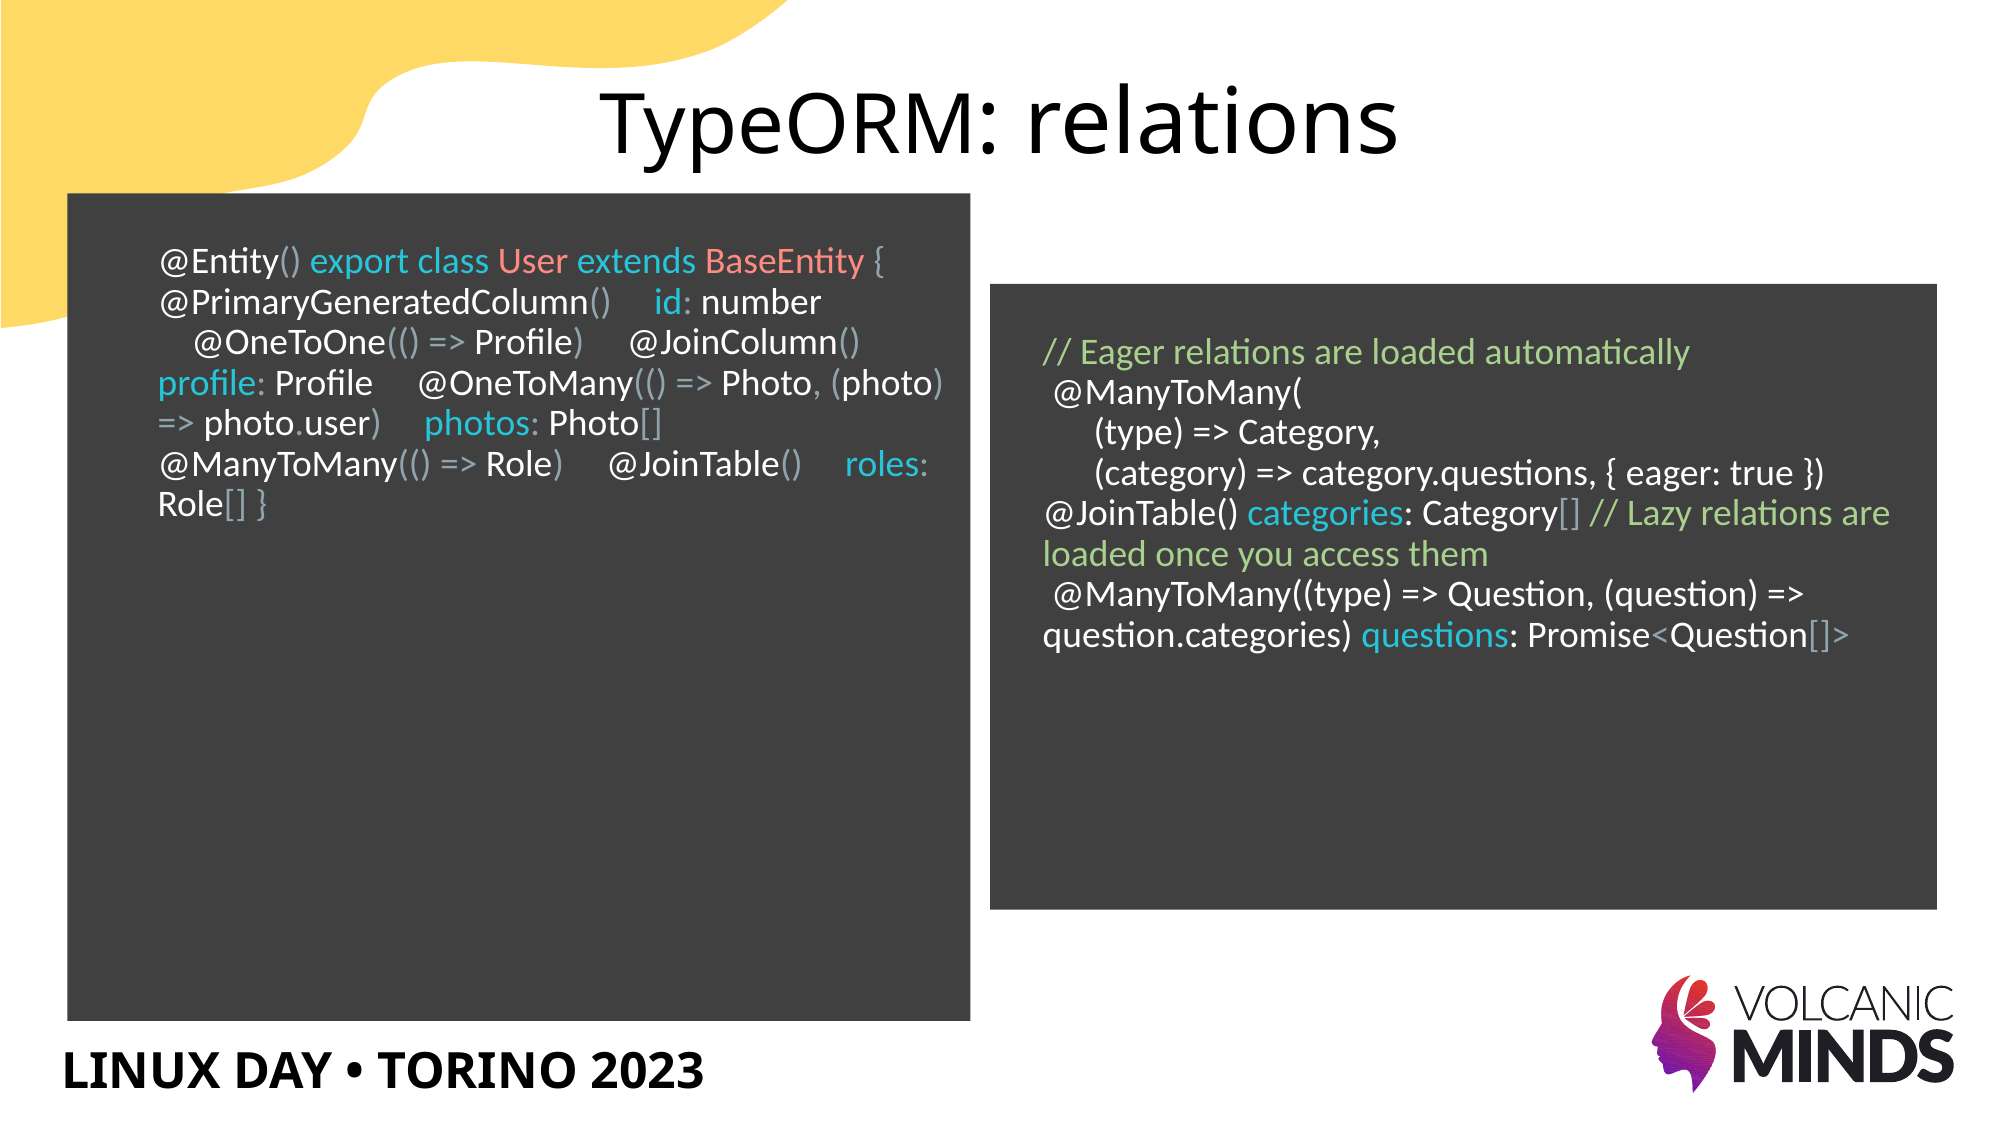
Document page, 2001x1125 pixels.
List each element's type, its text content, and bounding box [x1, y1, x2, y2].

picture [0, 0, 906, 631]
text_box // Eager relations are loaded automatically @ManyToMany( (type) => Category, (category) => category.questions, { eager: true }) @JoinTable() categories: Category[] // Lazy relations are loaded once you access them @ManyToMany((type) => Question, (question) => question.categories) questions: Promise<Question[]> [990, 283, 1937, 910]
title TypeORM: relations [137, 15, 1863, 233]
text_box LINUX DAY • TORINO 2023 [46, 961, 1547, 1107]
list ​ ​@Entity()​ export class User extends BaseEntity {​ @PrimaryGeneratedColumn()​ id: number​ @OneToOne(() => Profile)​ @JoinColumn()​ profile: Profile​ @OneToMany(() => Photo, (photo) => photo.user) photos: Photo[] @ManyToMany(() => Role) @JoinTable() roles: Role[] } [67, 193, 971, 1021]
picture [1651, 975, 1955, 1093]
